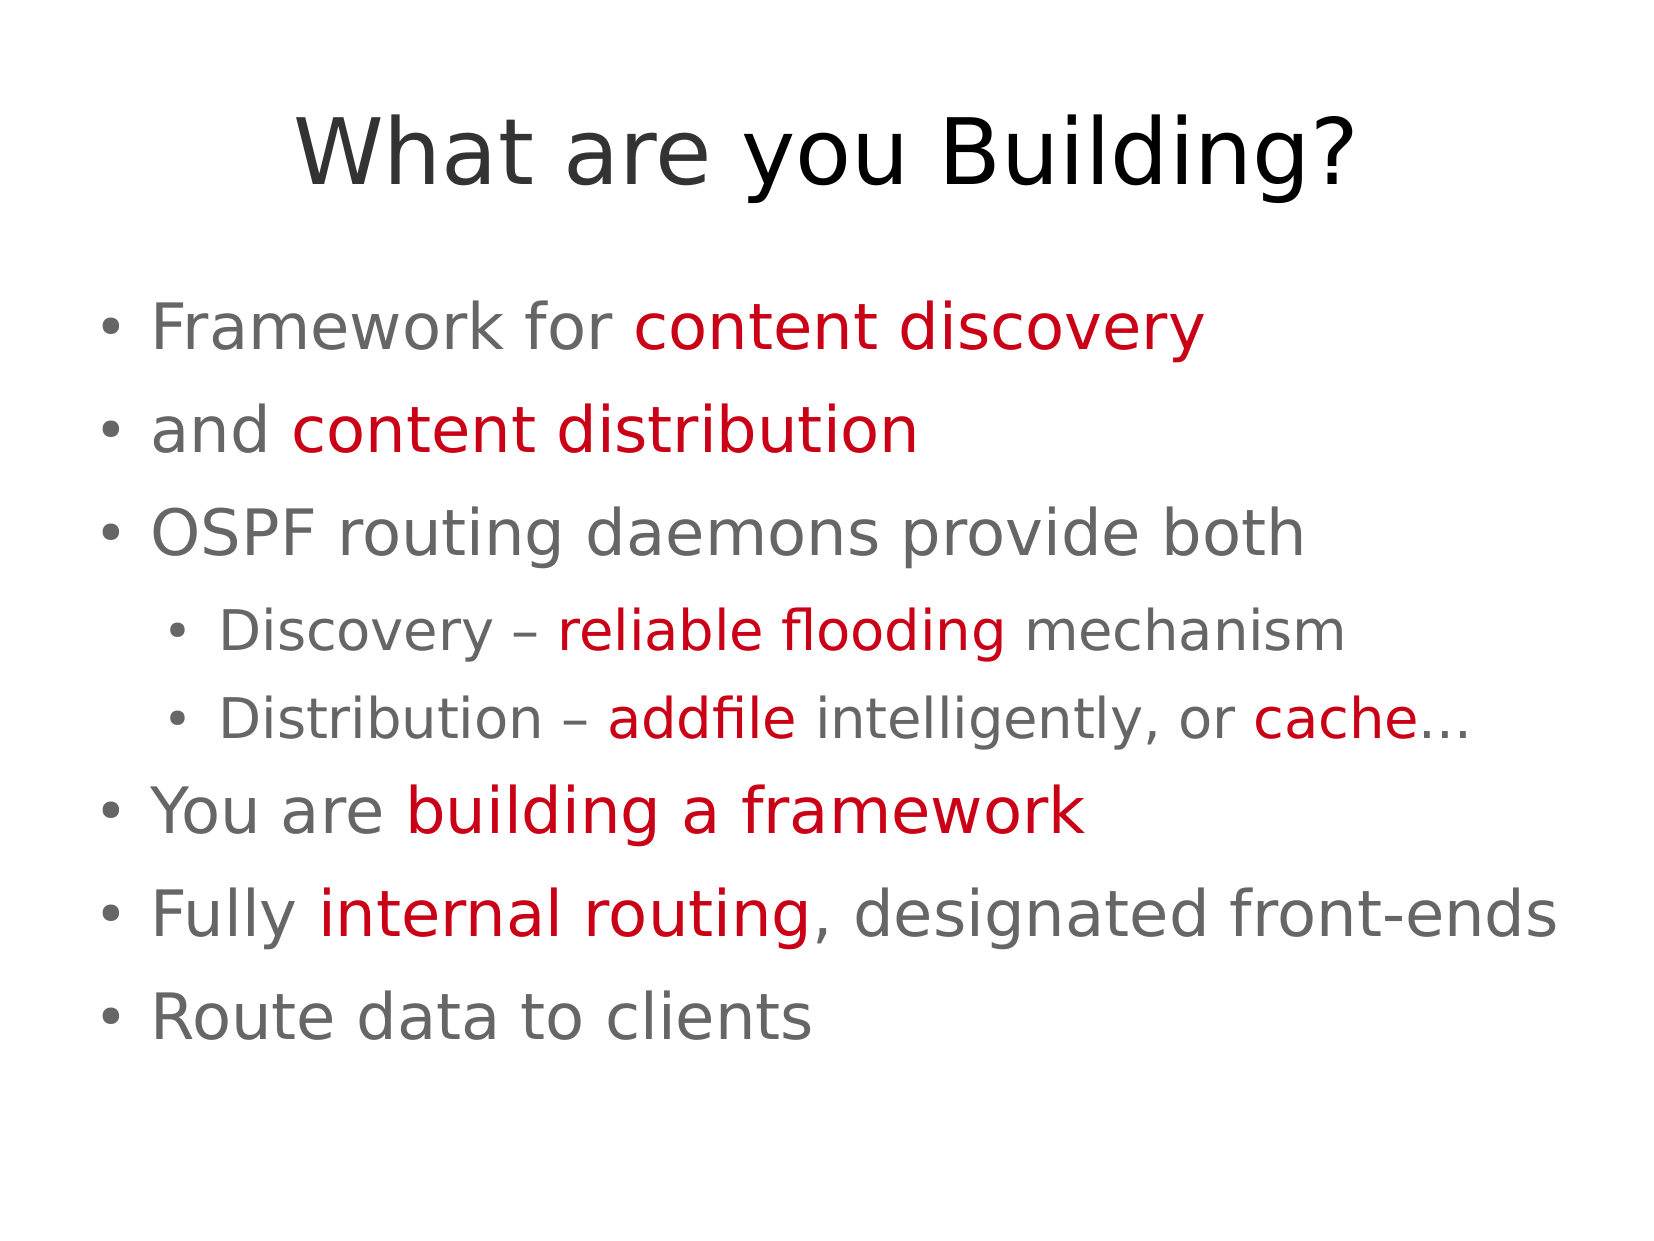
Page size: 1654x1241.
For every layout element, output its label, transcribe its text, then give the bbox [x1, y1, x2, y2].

list Framework for content discovery and content distribution OSPF routing daemons provide both Discovery – reliable flooding mechanism Distribution – addfile intelligently, or cache... You are building a framework Fully internal routing, designated front-ends Route data to clients [82, 290, 1571, 1109]
title What are you Building? [82, 49, 1571, 257]
